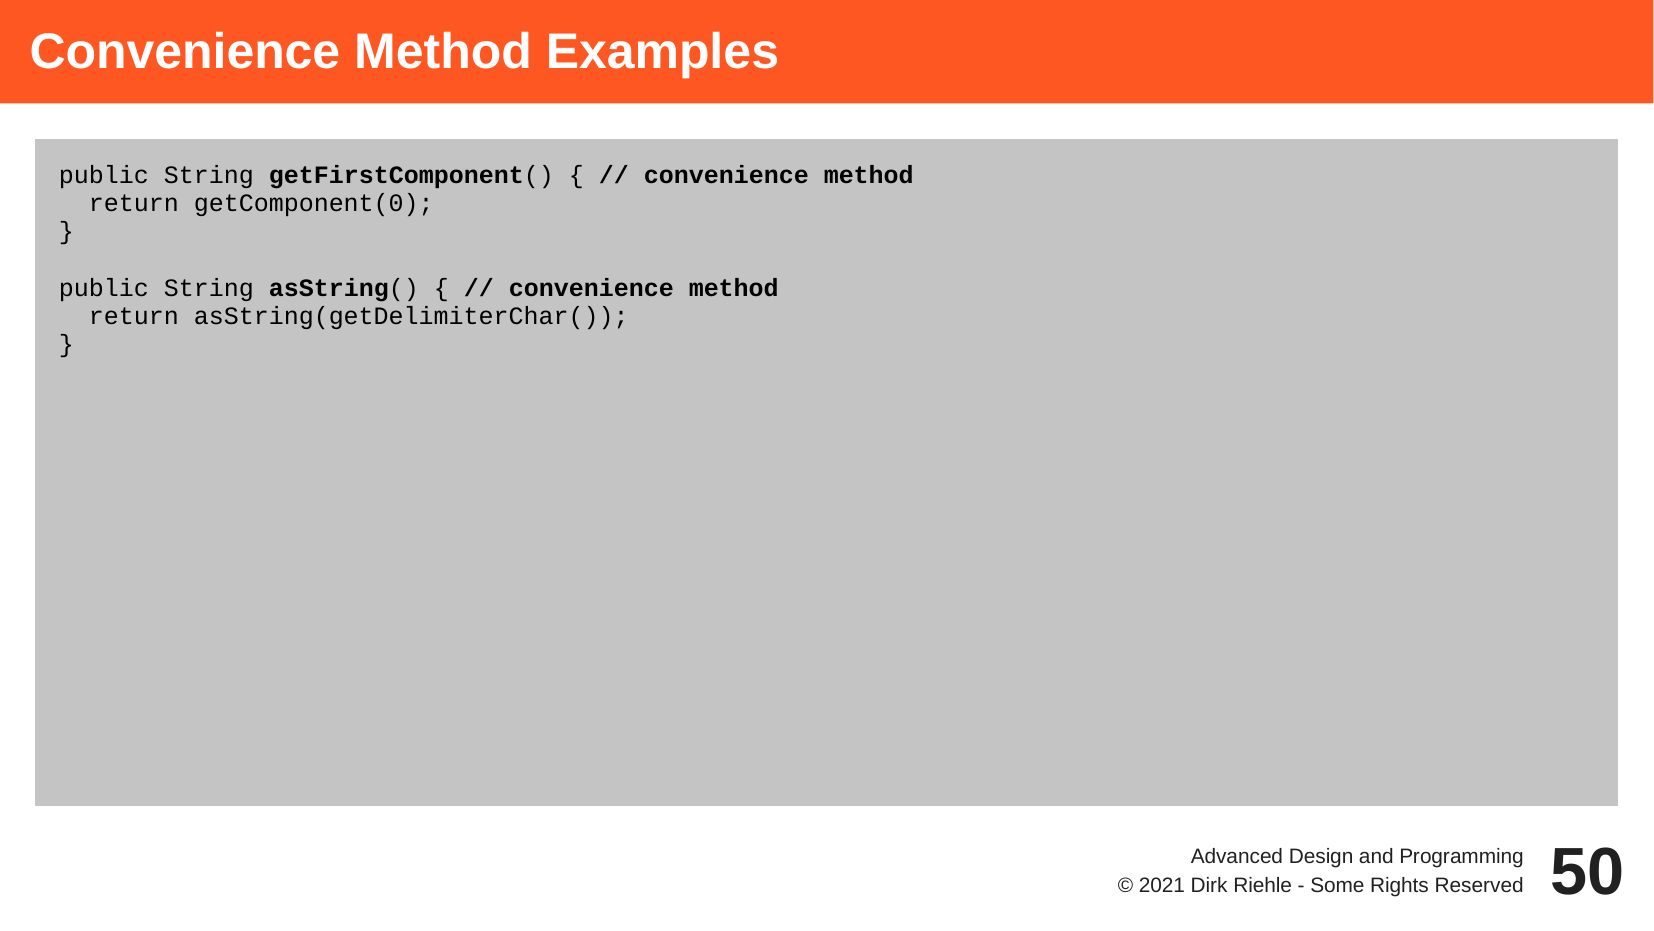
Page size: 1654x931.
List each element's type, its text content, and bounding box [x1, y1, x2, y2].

title Convenience Method Examples [0, 0, 1654, 104]
list public String getFirstComponent() { // convenience method return getComponent(0); } public String asString() { // convenience method return asString(getDelimiterChar()); } [29, 132, 1625, 813]
